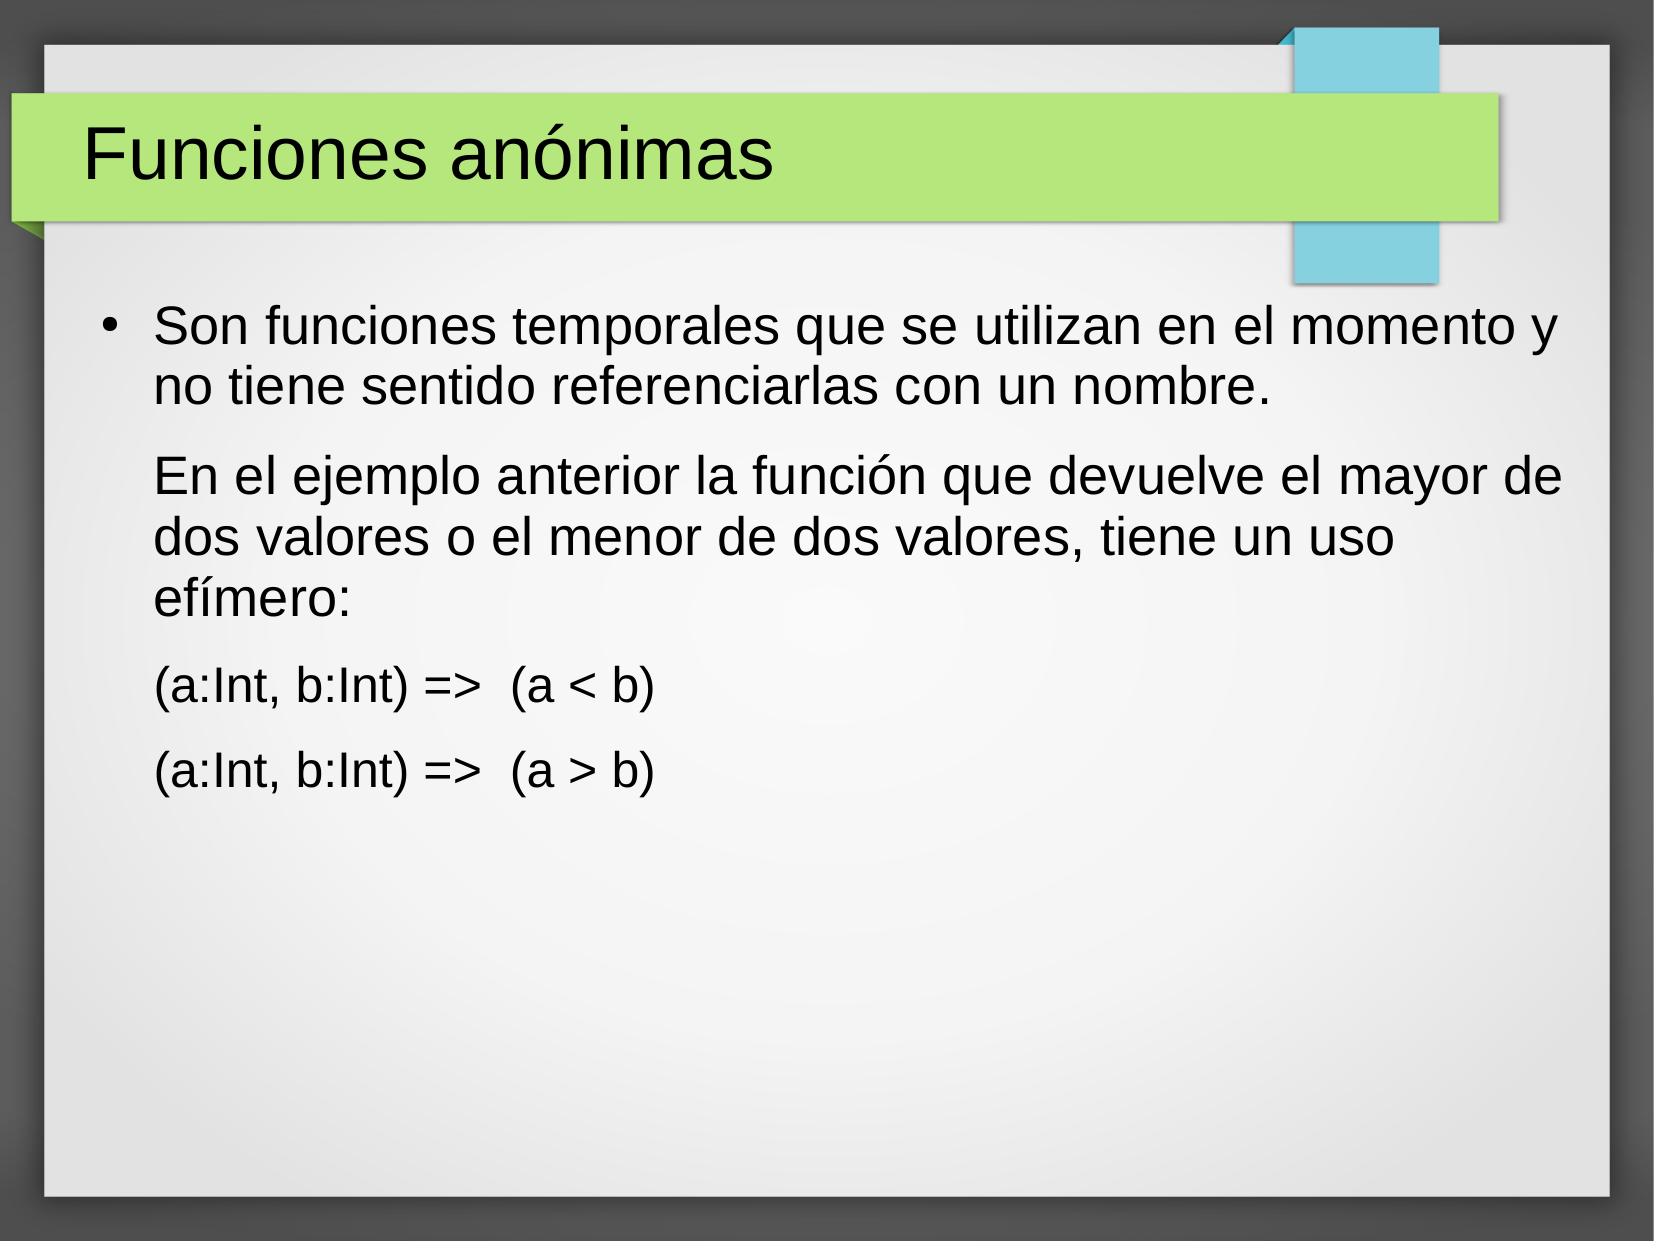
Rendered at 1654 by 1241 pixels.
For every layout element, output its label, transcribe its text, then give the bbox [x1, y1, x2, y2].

list Son funciones temporales que se utilizan en el momento y no tiene sentido referenciarlas con un nombre. En el ejemplo anterior la función que devuelve el mayor de dos valores o el menor de dos valores, tiene un uso efímero: (a:Int, b:Int) => (a < b) (a:Int, b:Int) => (a > b) [82, 295, 1571, 1015]
picture [0, 0, 1654, 1241]
title Funciones anónimas [82, 94, 1264, 213]
